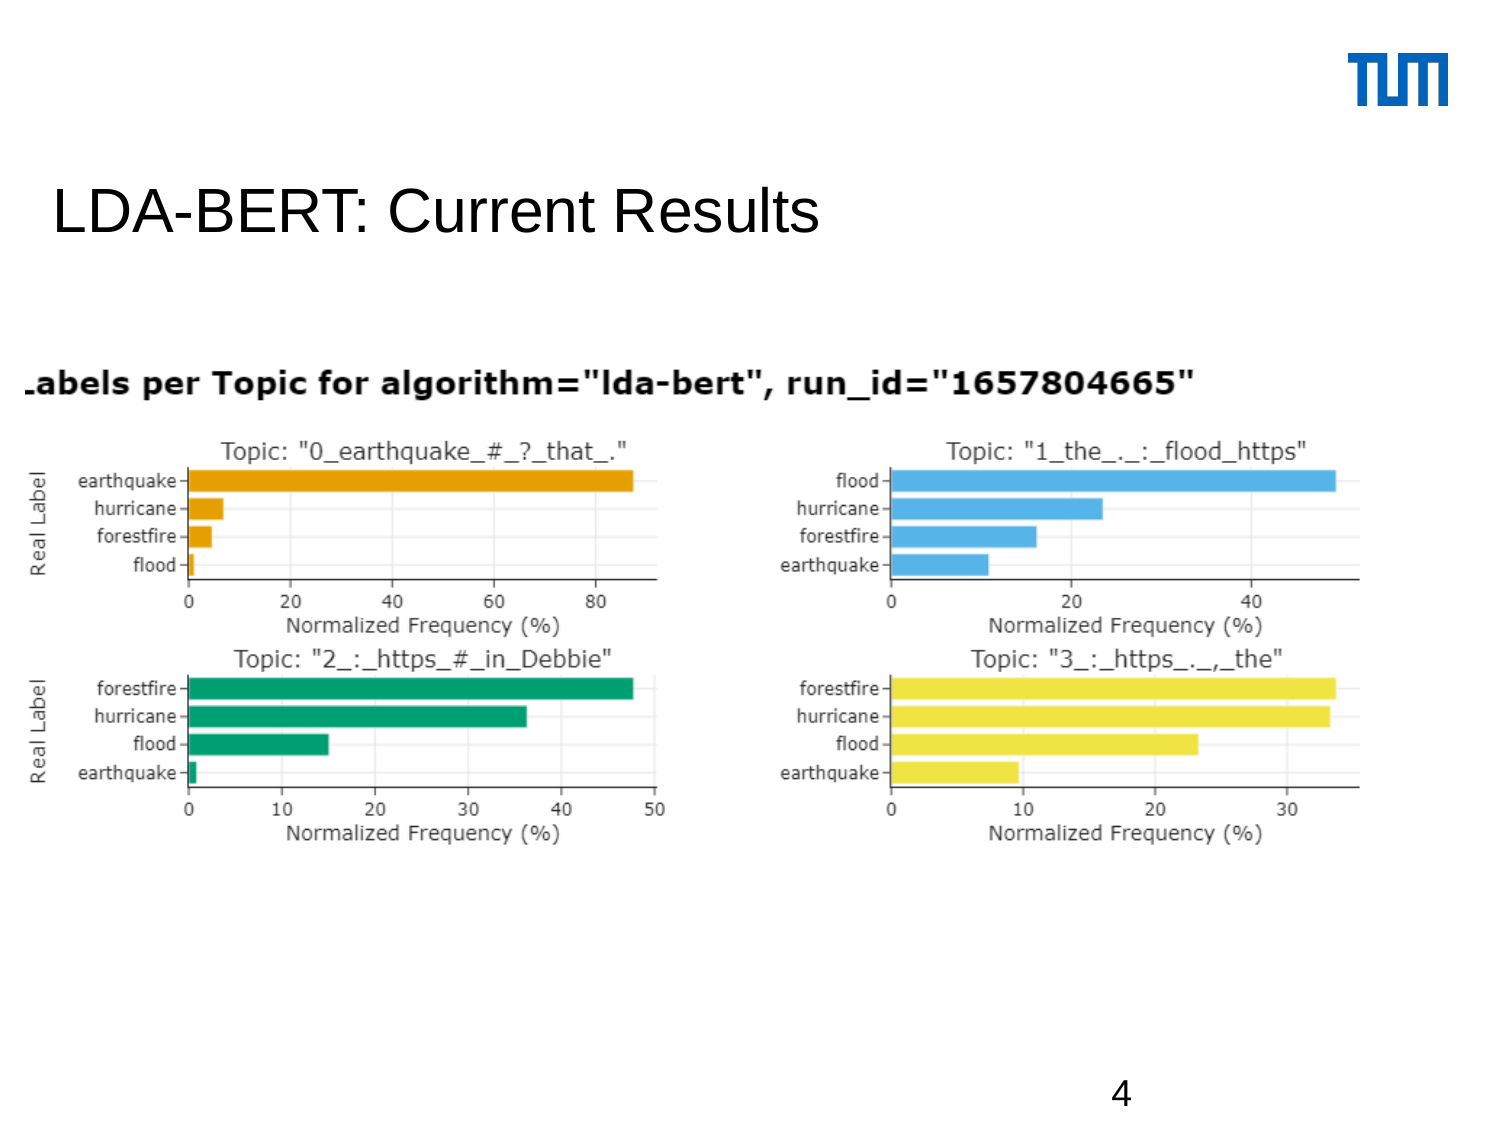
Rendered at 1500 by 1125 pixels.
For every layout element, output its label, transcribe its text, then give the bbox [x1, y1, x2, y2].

picture [1348, 53, 1448, 106]
text_box <number> [1111, 1061, 1448, 1122]
picture [25, 322, 1476, 903]
text_box LDA-BERT: Current Results [52, 165, 1449, 233]
